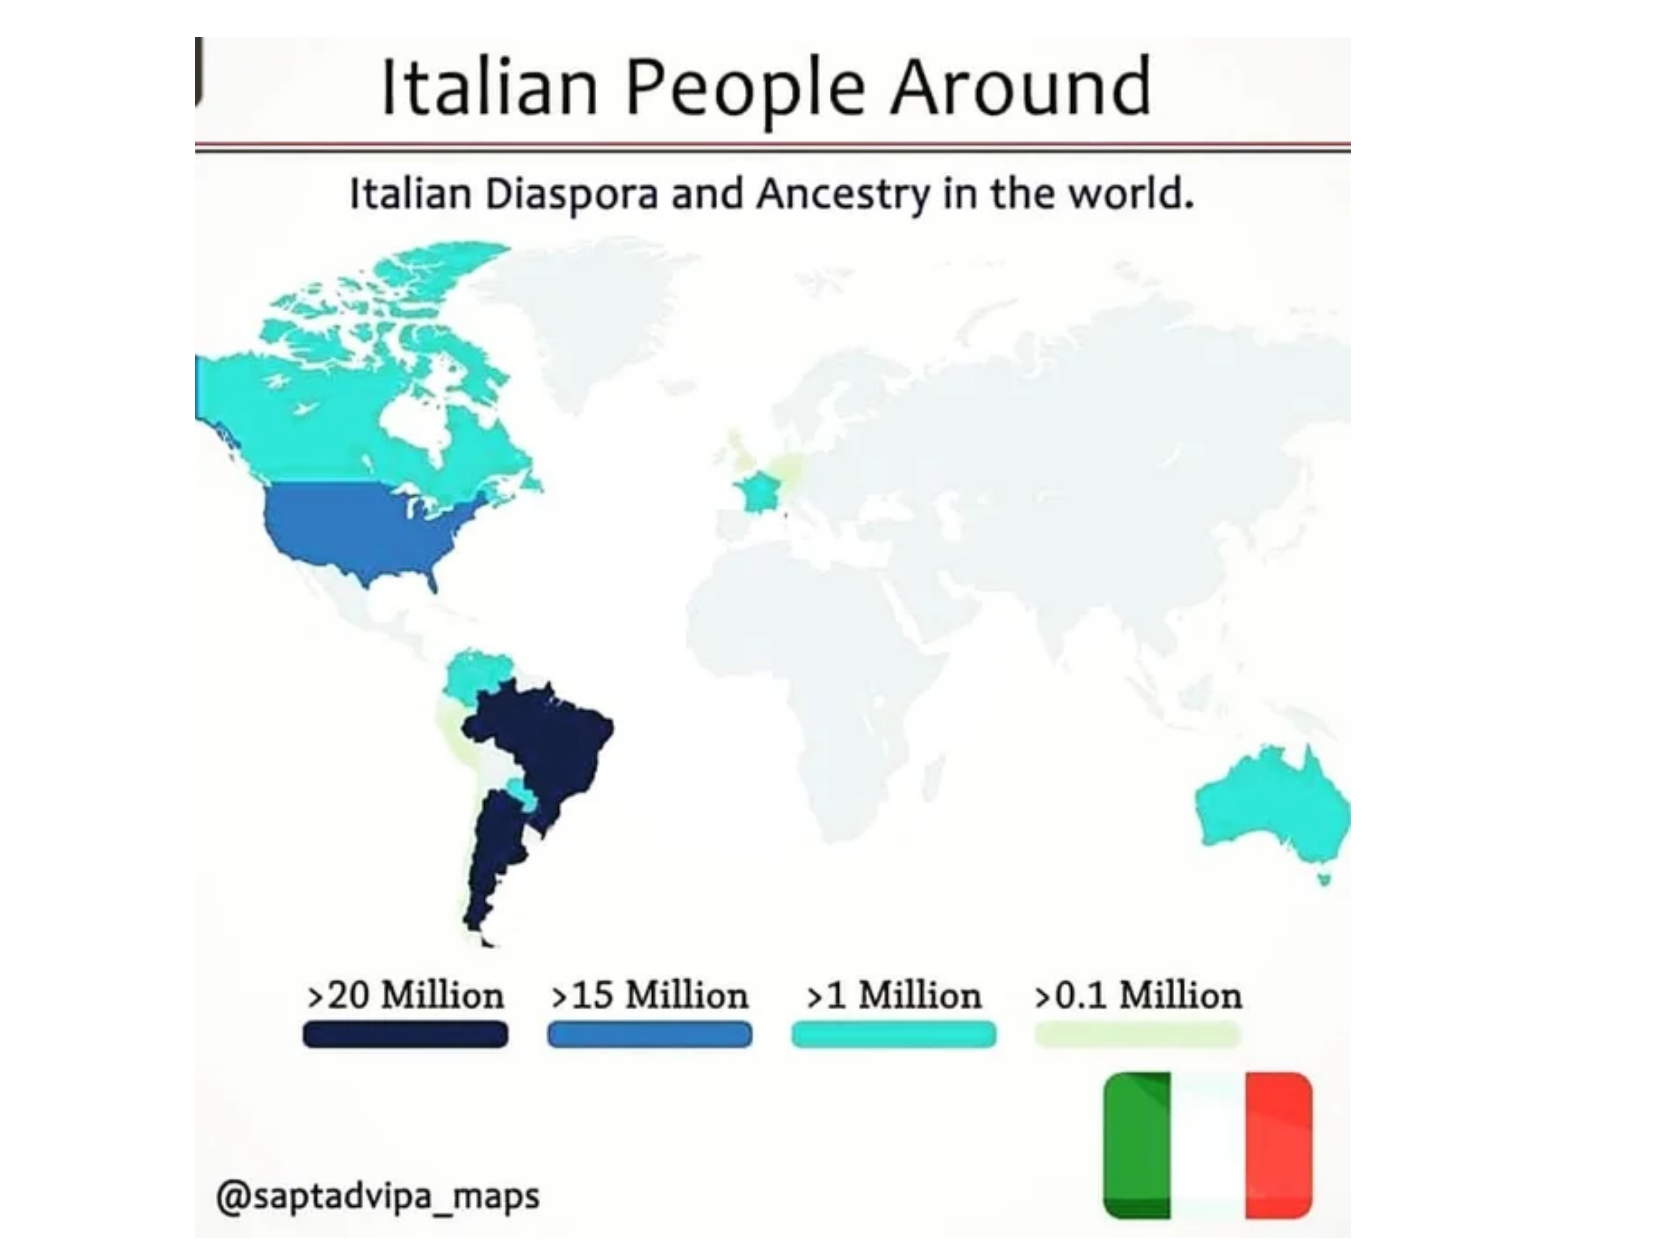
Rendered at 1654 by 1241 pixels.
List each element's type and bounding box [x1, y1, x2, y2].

picture [195, 37, 1351, 1238]
